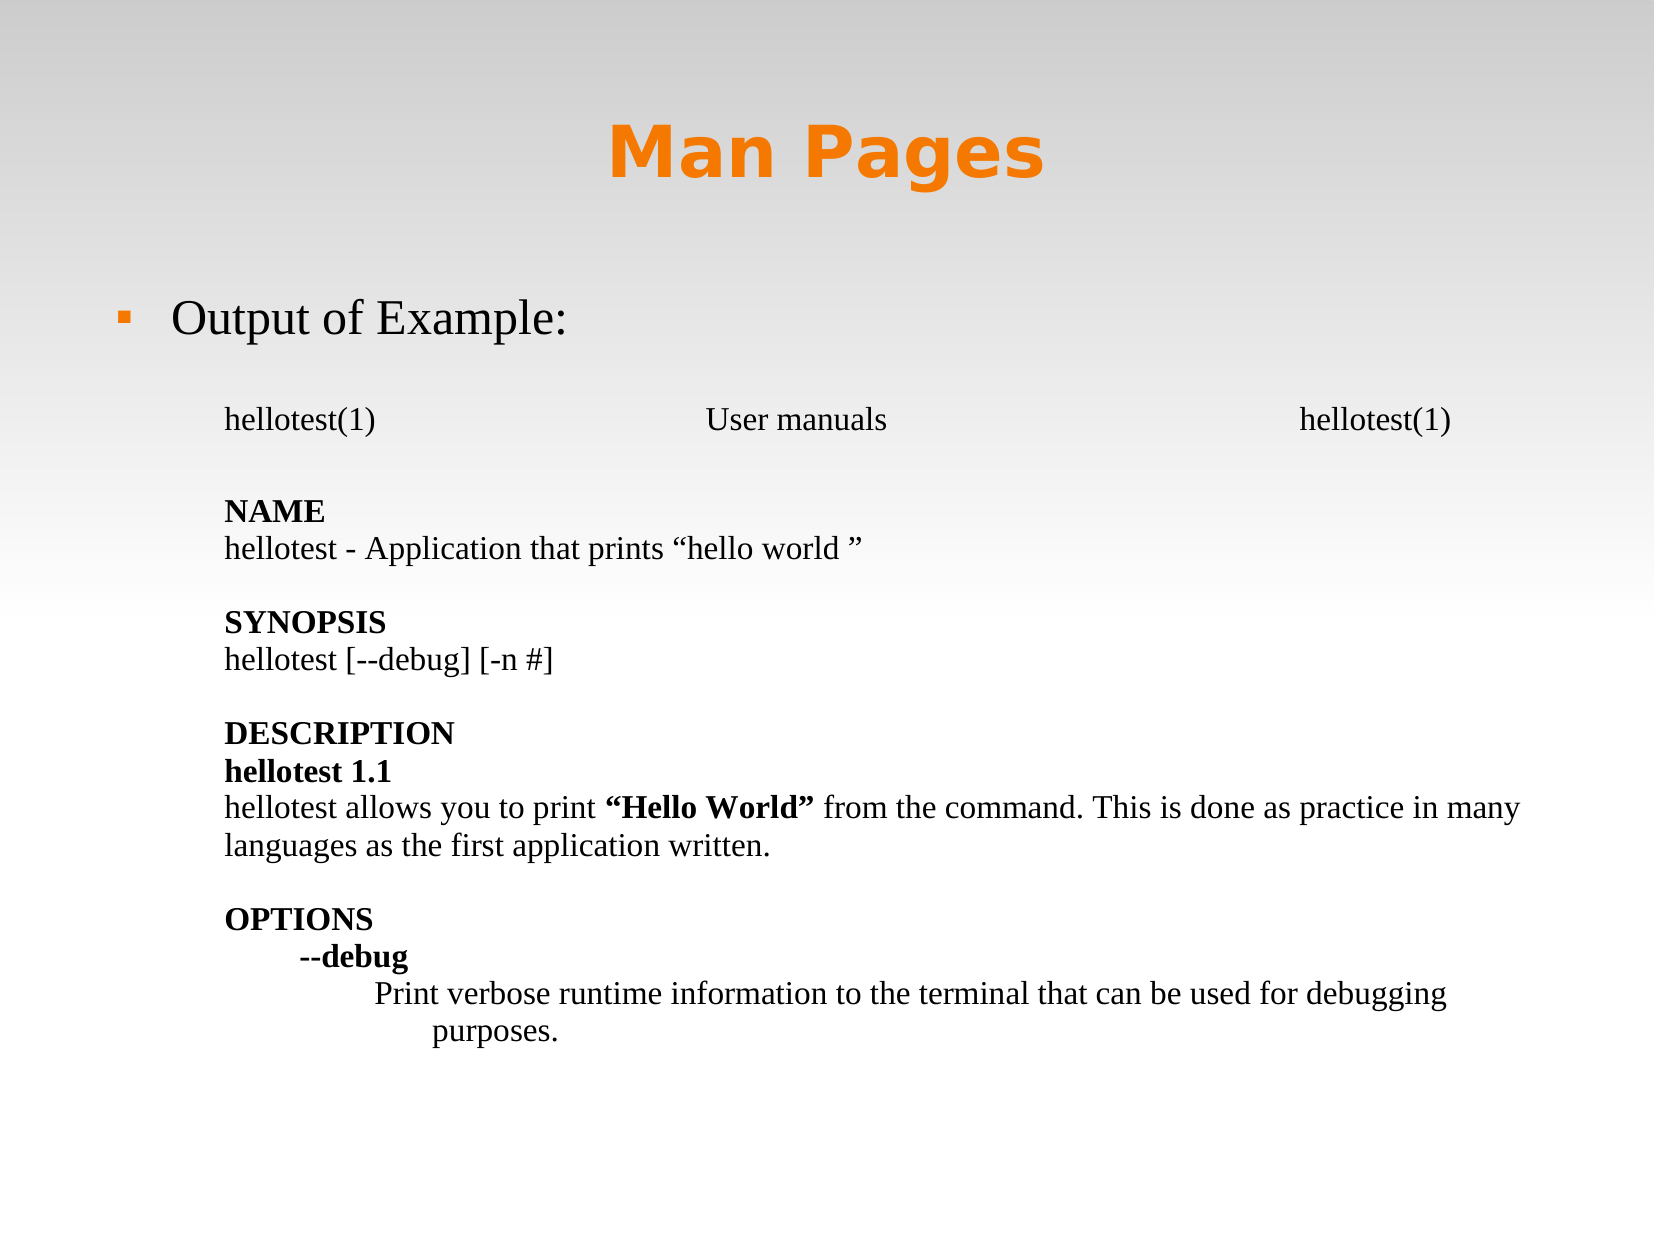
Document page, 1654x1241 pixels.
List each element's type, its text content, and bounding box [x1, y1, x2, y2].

list Output of Example: hellotest(1) User manuals hellotest(1) NAME hellotest - Application that prints “hello world ” SYNOPSIS hellotest [--debug] [-n #] DESCRIPTION hellotest 1.1 hellotest allows you to print “Hello World” from the command. This is done as practice in many languages as the first application written. OPTIONS --debug Print verbose runtime information to the terminal that can be used for debugging purposes. [82, 290, 1571, 1143]
title Man Pages [82, 49, 1571, 257]
